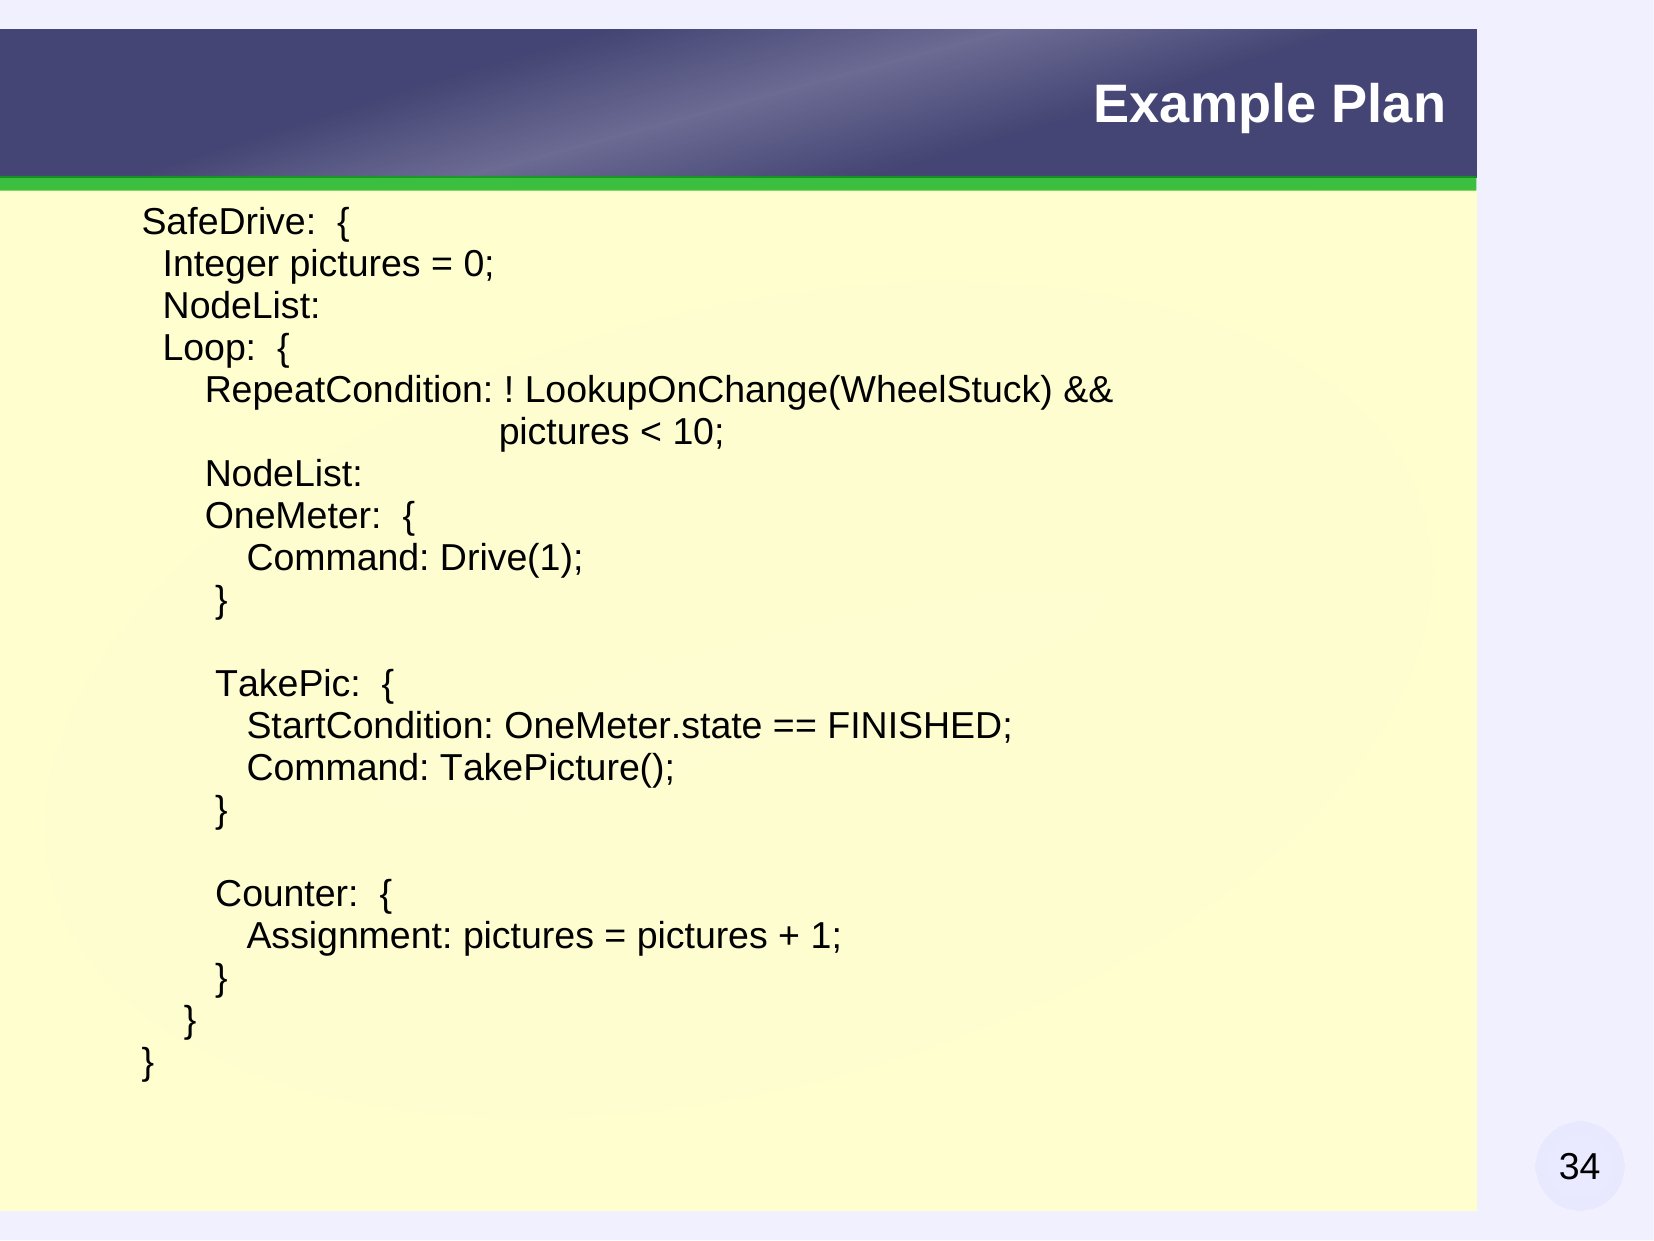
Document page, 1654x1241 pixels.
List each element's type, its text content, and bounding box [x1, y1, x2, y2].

title Example Plan [29, 59, 1447, 148]
text_box SafeDrive: { Integer pictures = 0; NodeList: Loop: { RepeatCondition: ! LookupOnChange(WheelStuck) && pictures < 10; NodeList: OneMeter: { Command: Drive(1); } TakePic: { StartCondition: OneMeter.state == FINISHED; Command: TakePicture(); } Counter: { Assignment: pictures = pictures + 1; } } } [141, 200, 1365, 1083]
